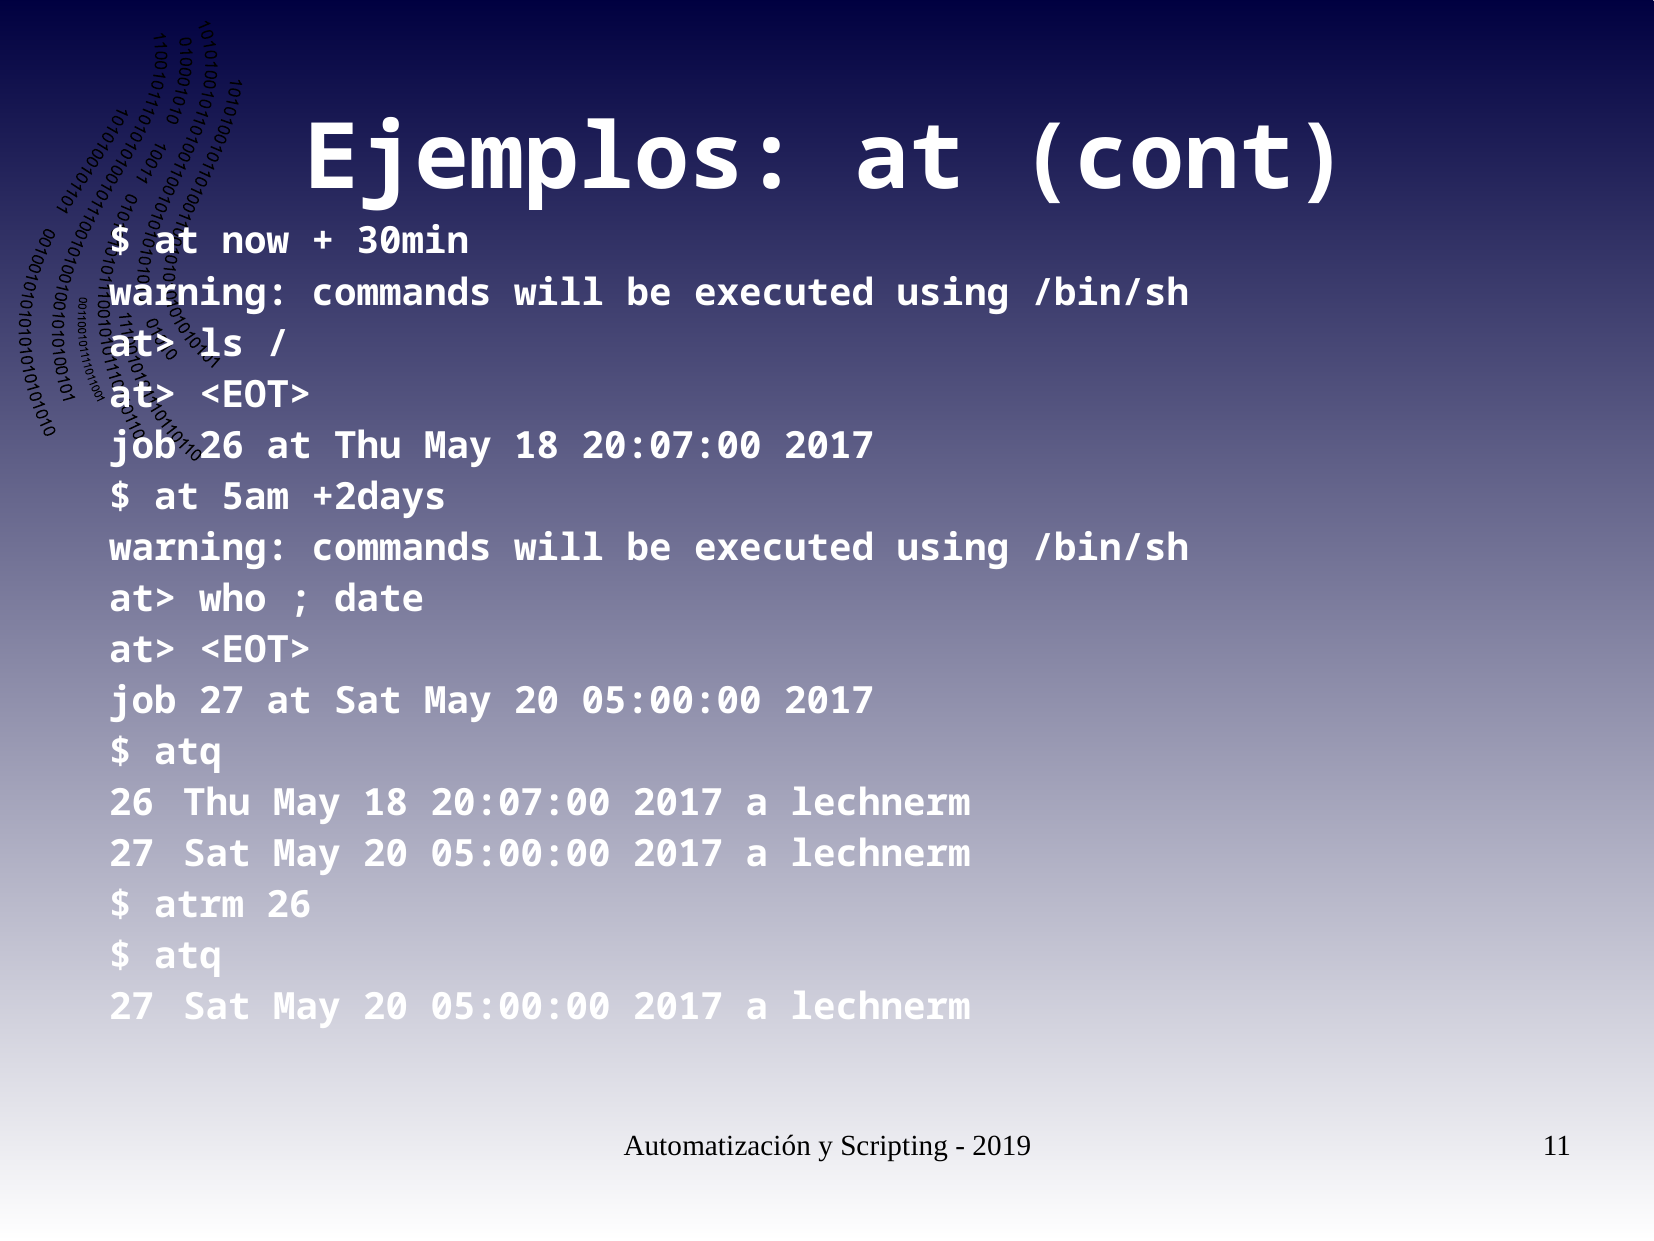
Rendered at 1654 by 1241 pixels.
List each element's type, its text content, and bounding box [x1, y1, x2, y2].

text_box $ at now + 30min warning: commands will be executed using /bin/sh at> ls / at> <EOT> job 26 at Thu May 18 20:07:00 2017 $ at 5am +2days warning: commands will be executed using /bin/sh at> who ; date at> <EOT> job 27 at Sat May 20 05:00:00 2017 $ atq 26 Thu May 18 20:07:00 2017 a lechnerm 27 Sat May 20 05:00:00 2017 a lechnerm $ atrm 26 $ atq 27 Sat May 20 05:00:00 2017 a lechnerm [94, 206, 1205, 1085]
picture [18, 20, 243, 461]
title Ejemplos: at (cont) [243, 49, 1571, 257]
